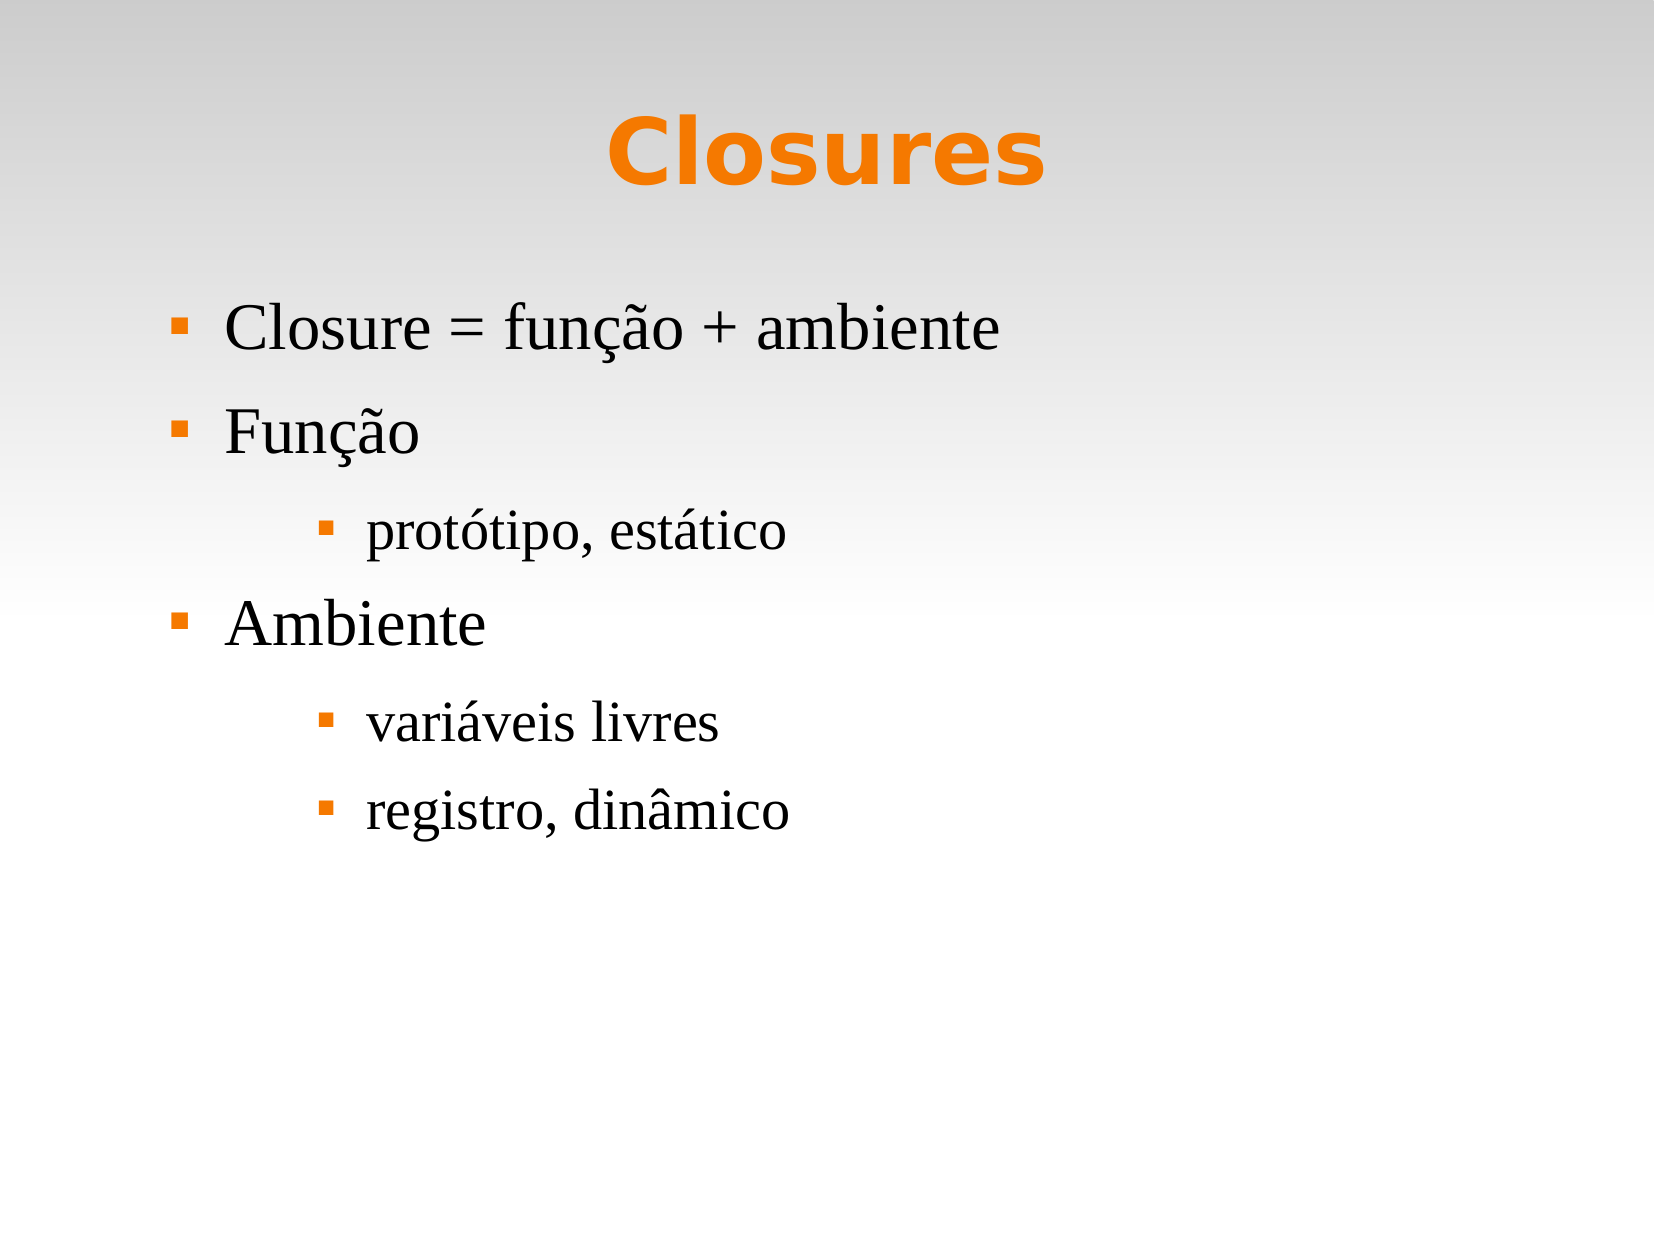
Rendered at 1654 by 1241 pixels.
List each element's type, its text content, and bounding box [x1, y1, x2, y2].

list Closure = função + ambiente Função protótipo, estático Ambiente variáveis livres registro, dinâmico [82, 290, 1571, 1109]
title Closures [82, 49, 1571, 257]
